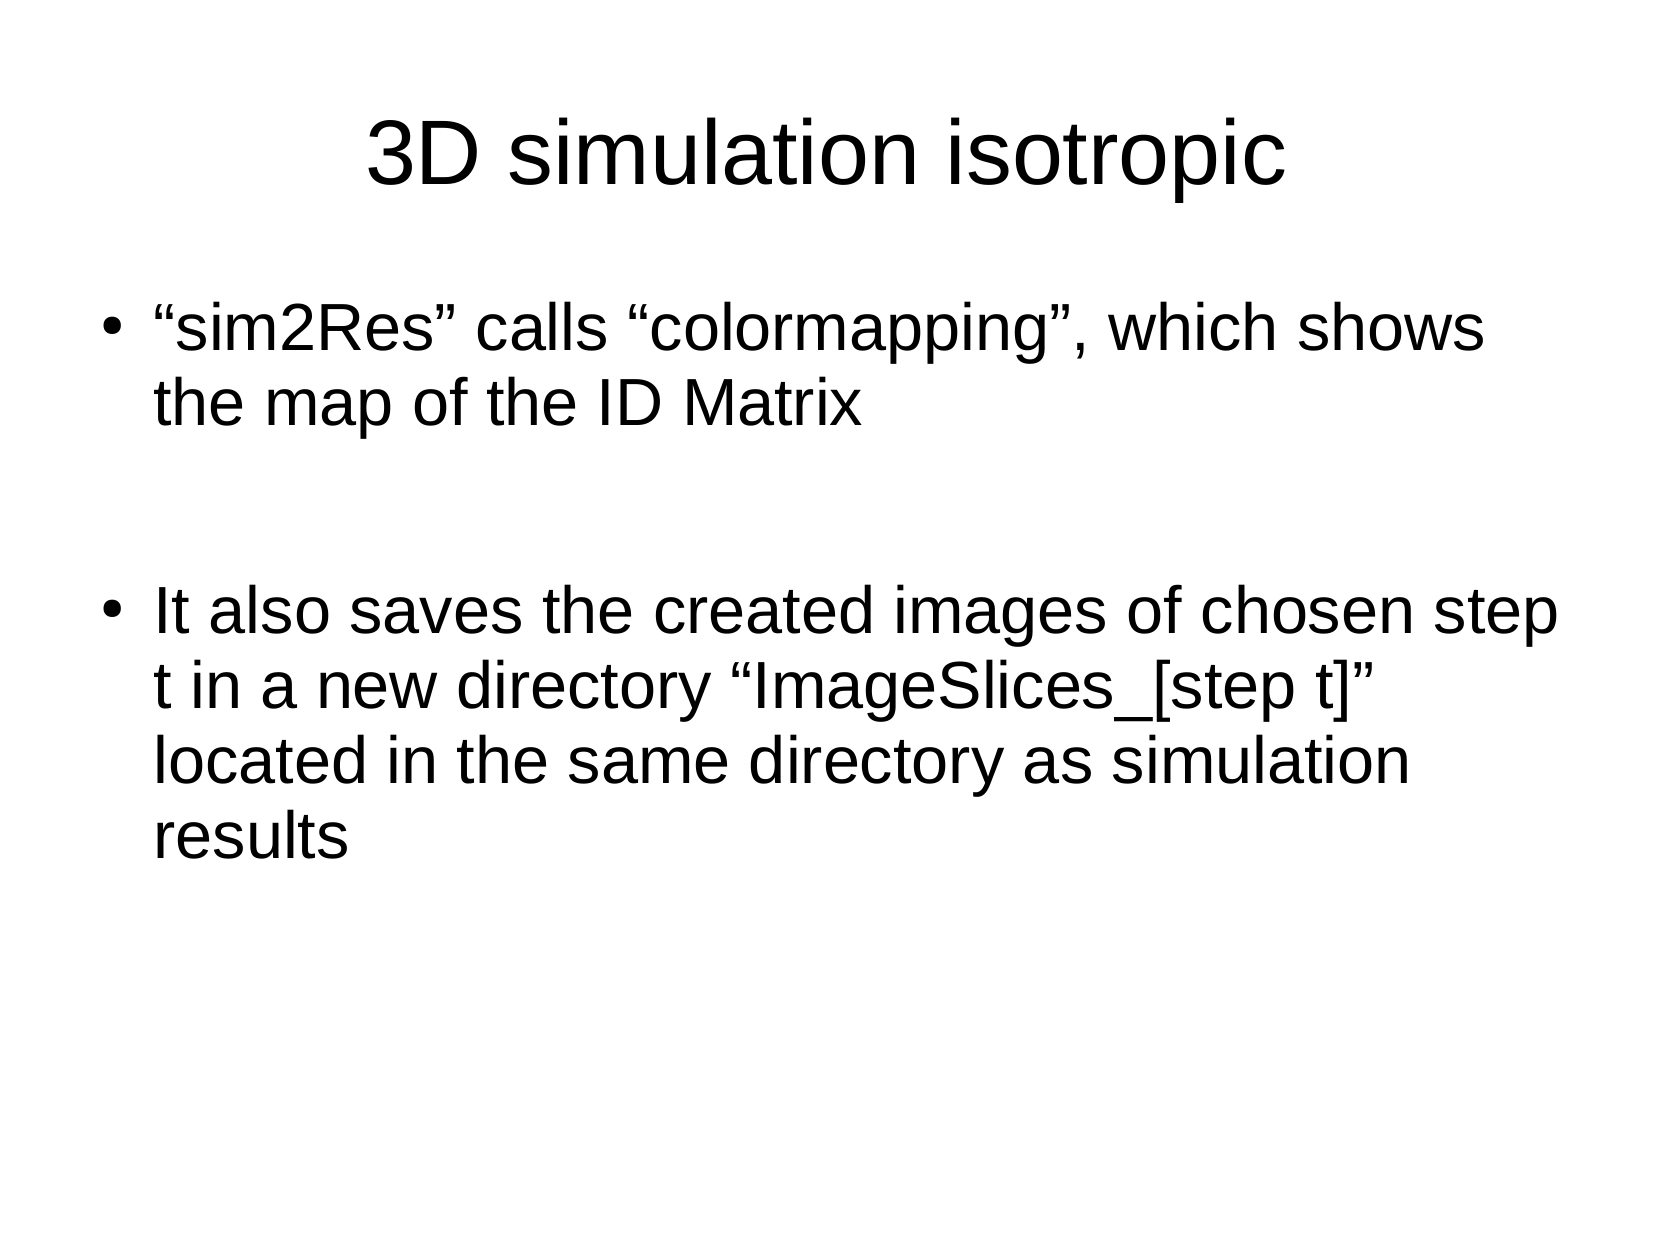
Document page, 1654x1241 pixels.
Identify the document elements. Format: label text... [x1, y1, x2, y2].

title 3D simulation isotropic [82, 49, 1571, 257]
list “sim2Res” calls “colormapping”, which shows the map of the ID Matrix It also saves the created images of chosen step t in a new directory “ImageSlices_[step t]” located in the same directory as simulation results [82, 290, 1571, 1010]
